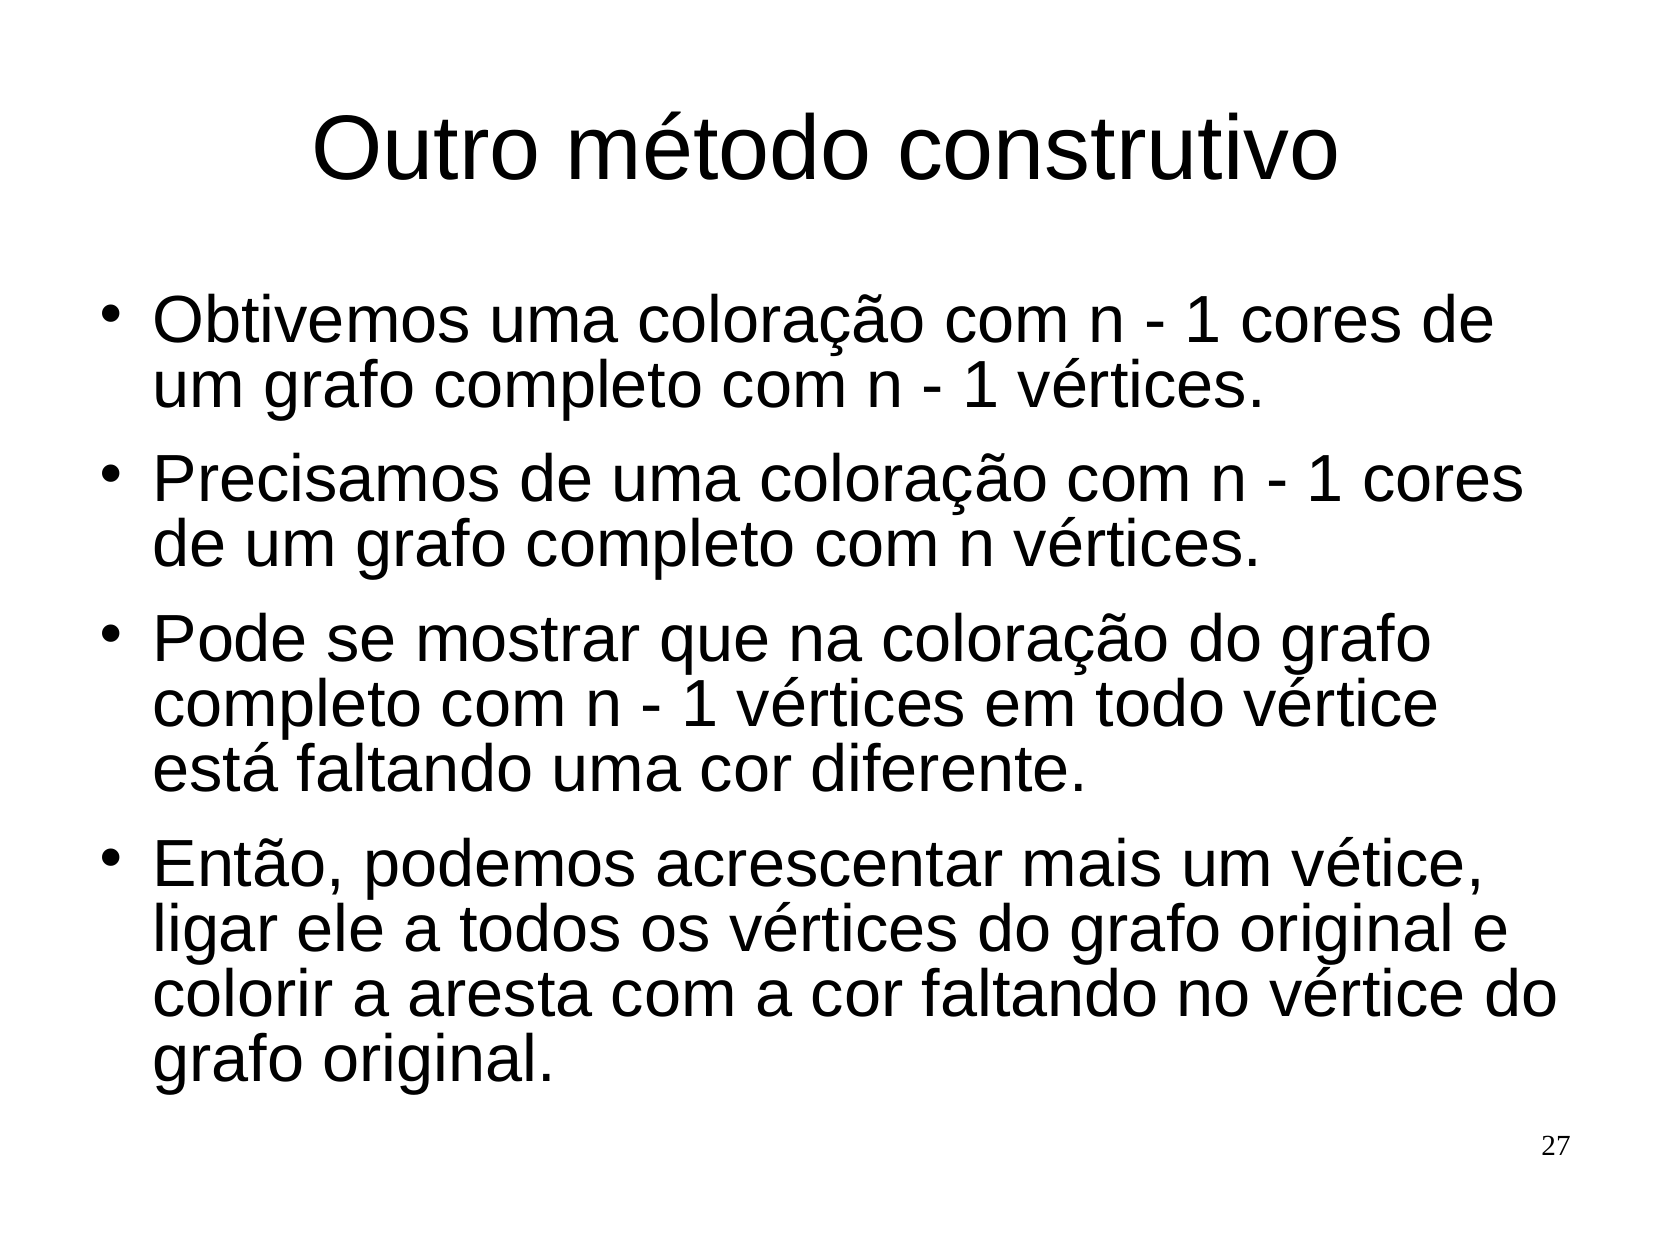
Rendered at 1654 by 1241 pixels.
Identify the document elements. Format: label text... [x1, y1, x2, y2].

title Outro método construtivo [82, 56, 1571, 249]
list Obtivemos uma coloração com n - 1 cores de um grafo completo com n - 1 vértices. Precisamos de uma coloração com n - 1 cores de um grafo completo com n vértices. Pode se mostrar que na coloração do grafo completo com n - 1 vértices em todo vértice está faltando uma cor diferente. Então, podemos acrescentar mais um vétice, ligar ele a todos os vértices do grafo original e colorir a aresta com a cor faltando no vértice do grafo original. [82, 290, 1571, 1150]
